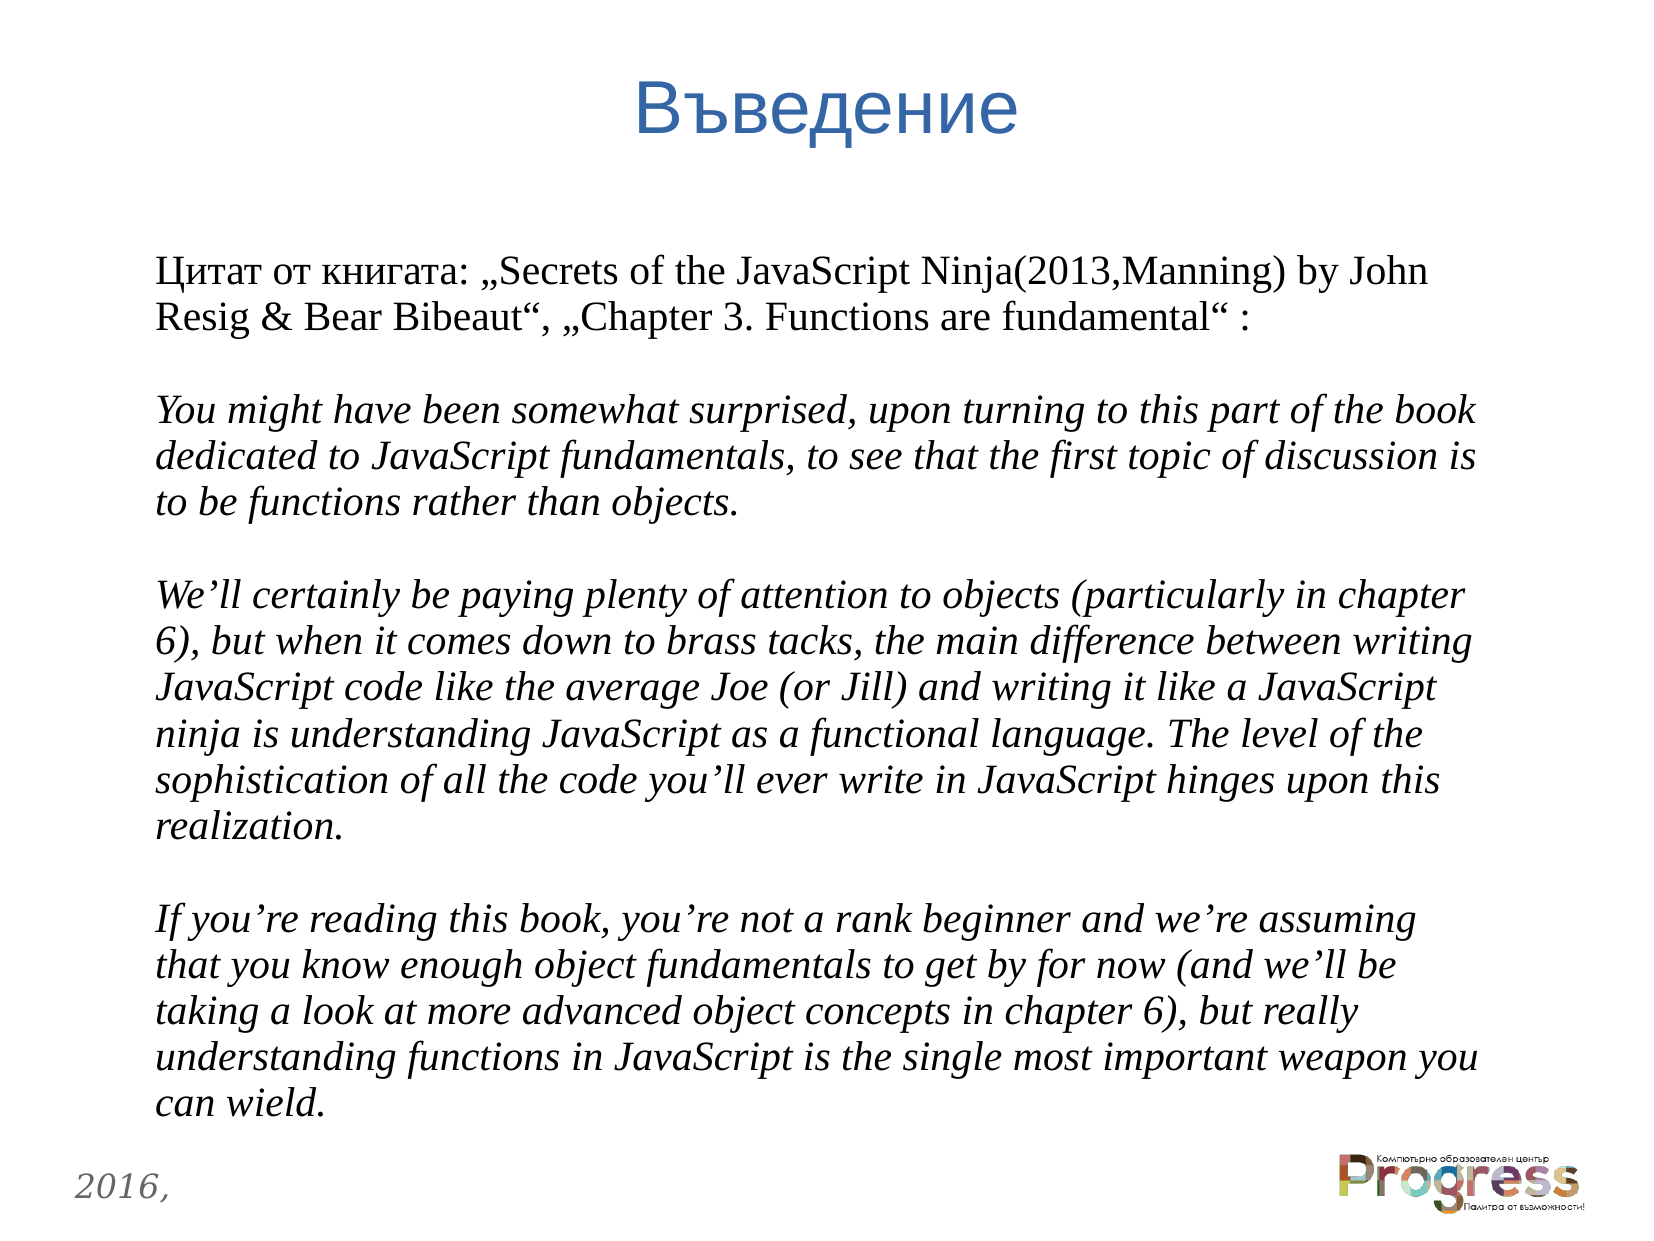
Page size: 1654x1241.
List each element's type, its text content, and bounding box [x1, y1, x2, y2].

title Въведение [82, 49, 1571, 166]
text_box Цитат от книгата: „Secrets of the JavaScript Ninja(2013,Manning) by John Resig & Bear Bibeaut“, „Chapter 3. Functions are fundamental“ : You might have been somewhat surprised, upon turning to this part of the book dedicated to JavaScript fundamentals, to see that the first topic of discussion is to be functions rather than objects. We’ll certainly be paying plenty of attention to objects (particularly in chapter 6), but when it comes down to brass tacks, the main difference between writing JavaScript code like the average Joe (or Jill) and writing it like a JavaScript ninja is understanding JavaScript as a functional language. The level of the sophistication of all the code you’ll ever write in JavaScript hinges upon this realization. If you’re reading this book, you’re not a rank beginner and we’re assuming that you know enough object fundamentals to get by for now (and we’ll be taking a look at more advanced object concepts in chapter 6), but really understanding functions in JavaScript is the single most important weapon you can wield. [105, 240, 1501, 1139]
picture [1339, 1153, 1591, 1214]
